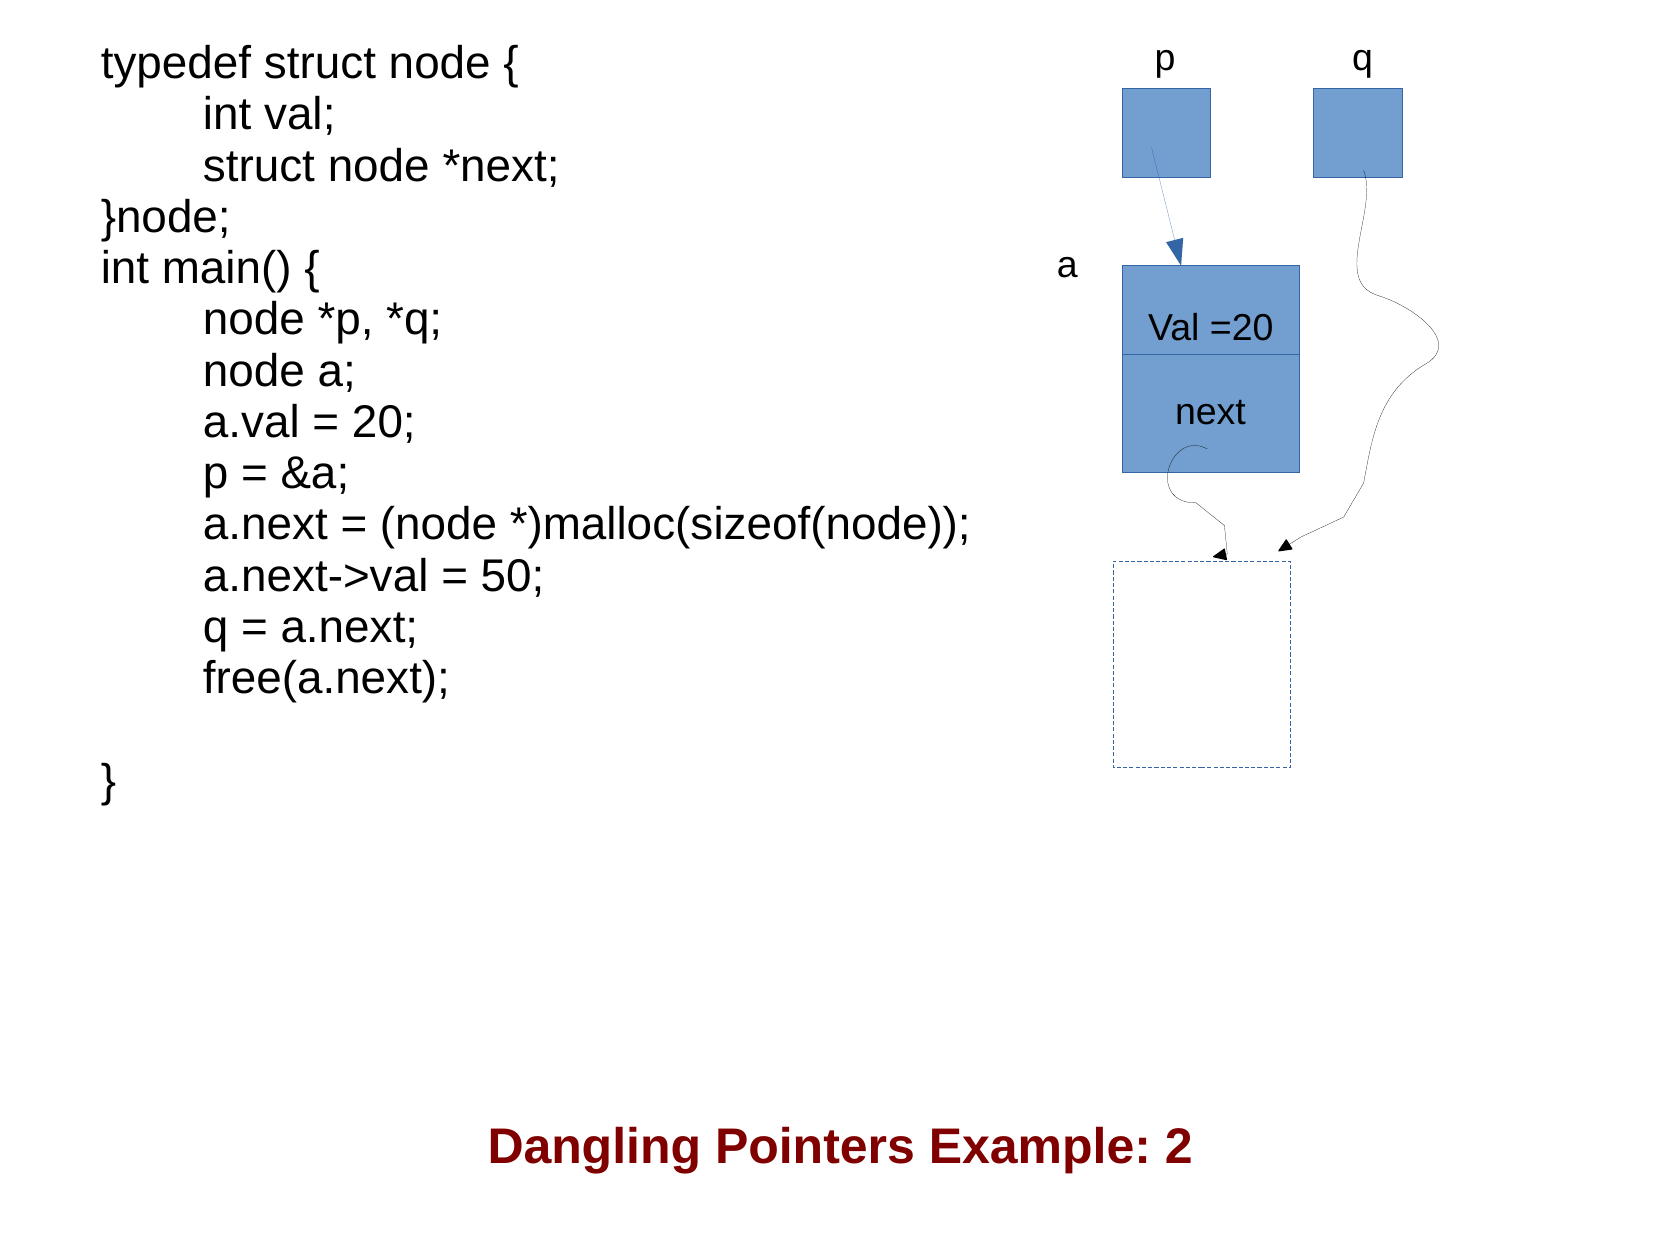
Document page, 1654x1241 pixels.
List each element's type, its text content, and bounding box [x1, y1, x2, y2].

text_box Val =20 next [1122, 265, 1300, 354]
text_box q [1337, 29, 1388, 87]
text_box typedef struct node { int val; struct node *next; }node; int main() { node *p, *q; node a; a.val = 20; p = &a; a.next = (node *)malloc(sizeof(node)); a.next->val = 50; q = a.next; free(a.next); } [86, 29, 1004, 814]
text_box p [1139, 29, 1191, 87]
text_box Val =20 next [1122, 355, 1300, 473]
text_box [1122, 88, 1211, 178]
text_box [1313, 88, 1403, 178]
text_box a [1042, 236, 1093, 325]
text_box Dangling Pointers Example: 2 [472, 1110, 1209, 1182]
